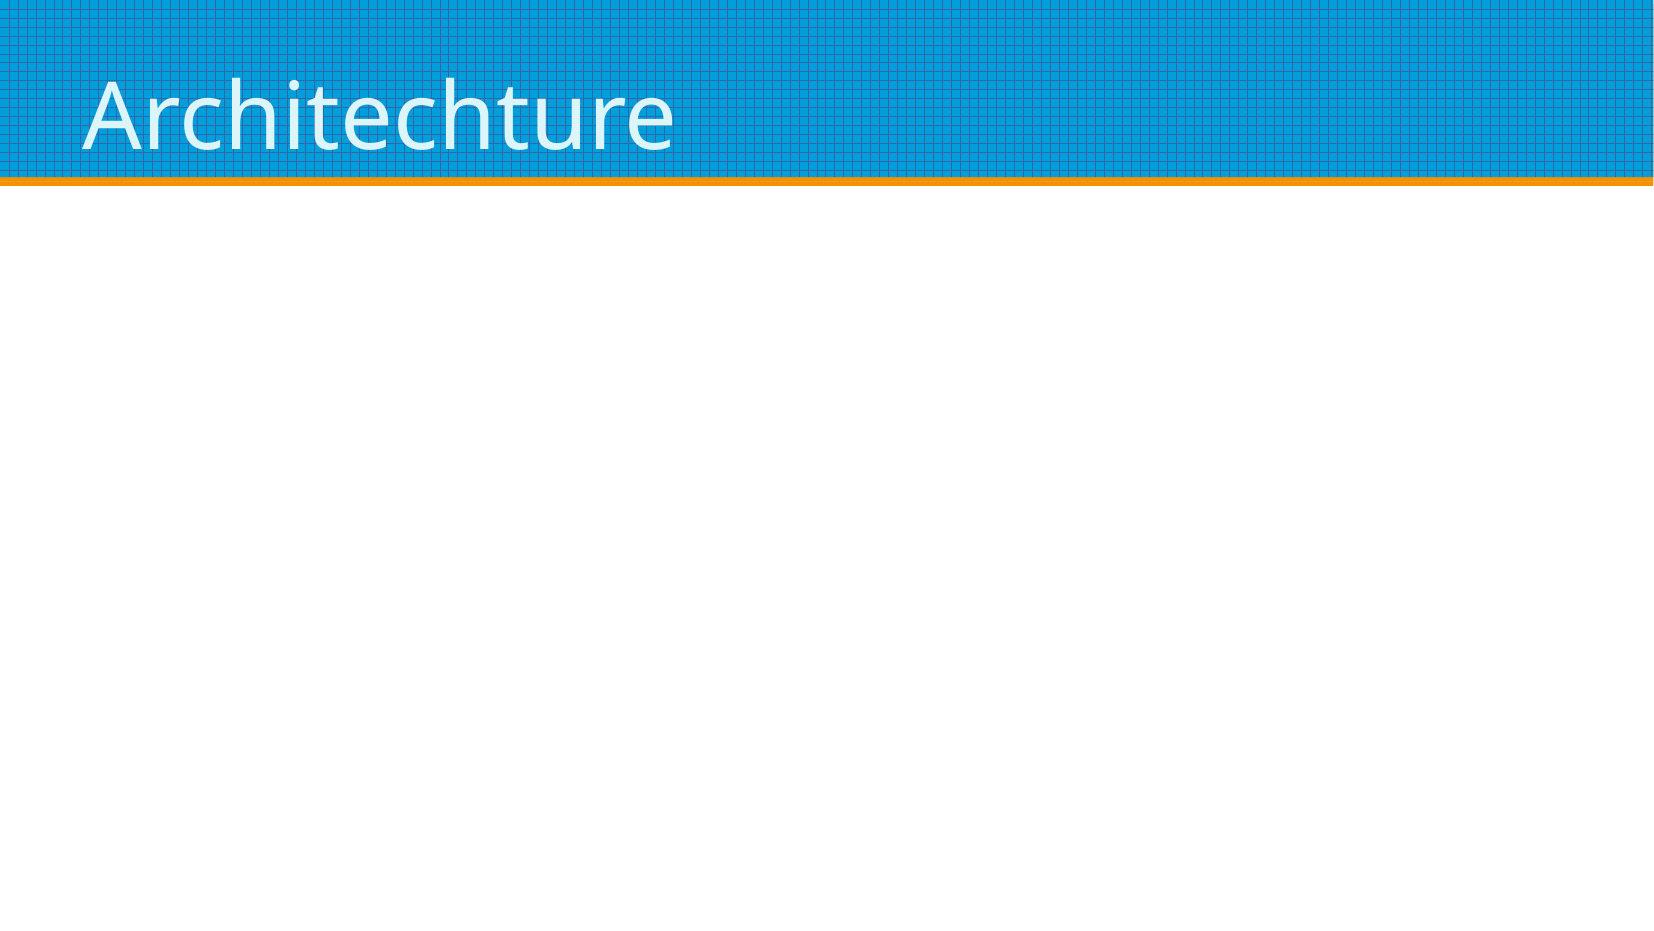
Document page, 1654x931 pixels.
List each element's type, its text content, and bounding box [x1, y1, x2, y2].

title Architechture [82, 14, 1571, 178]
